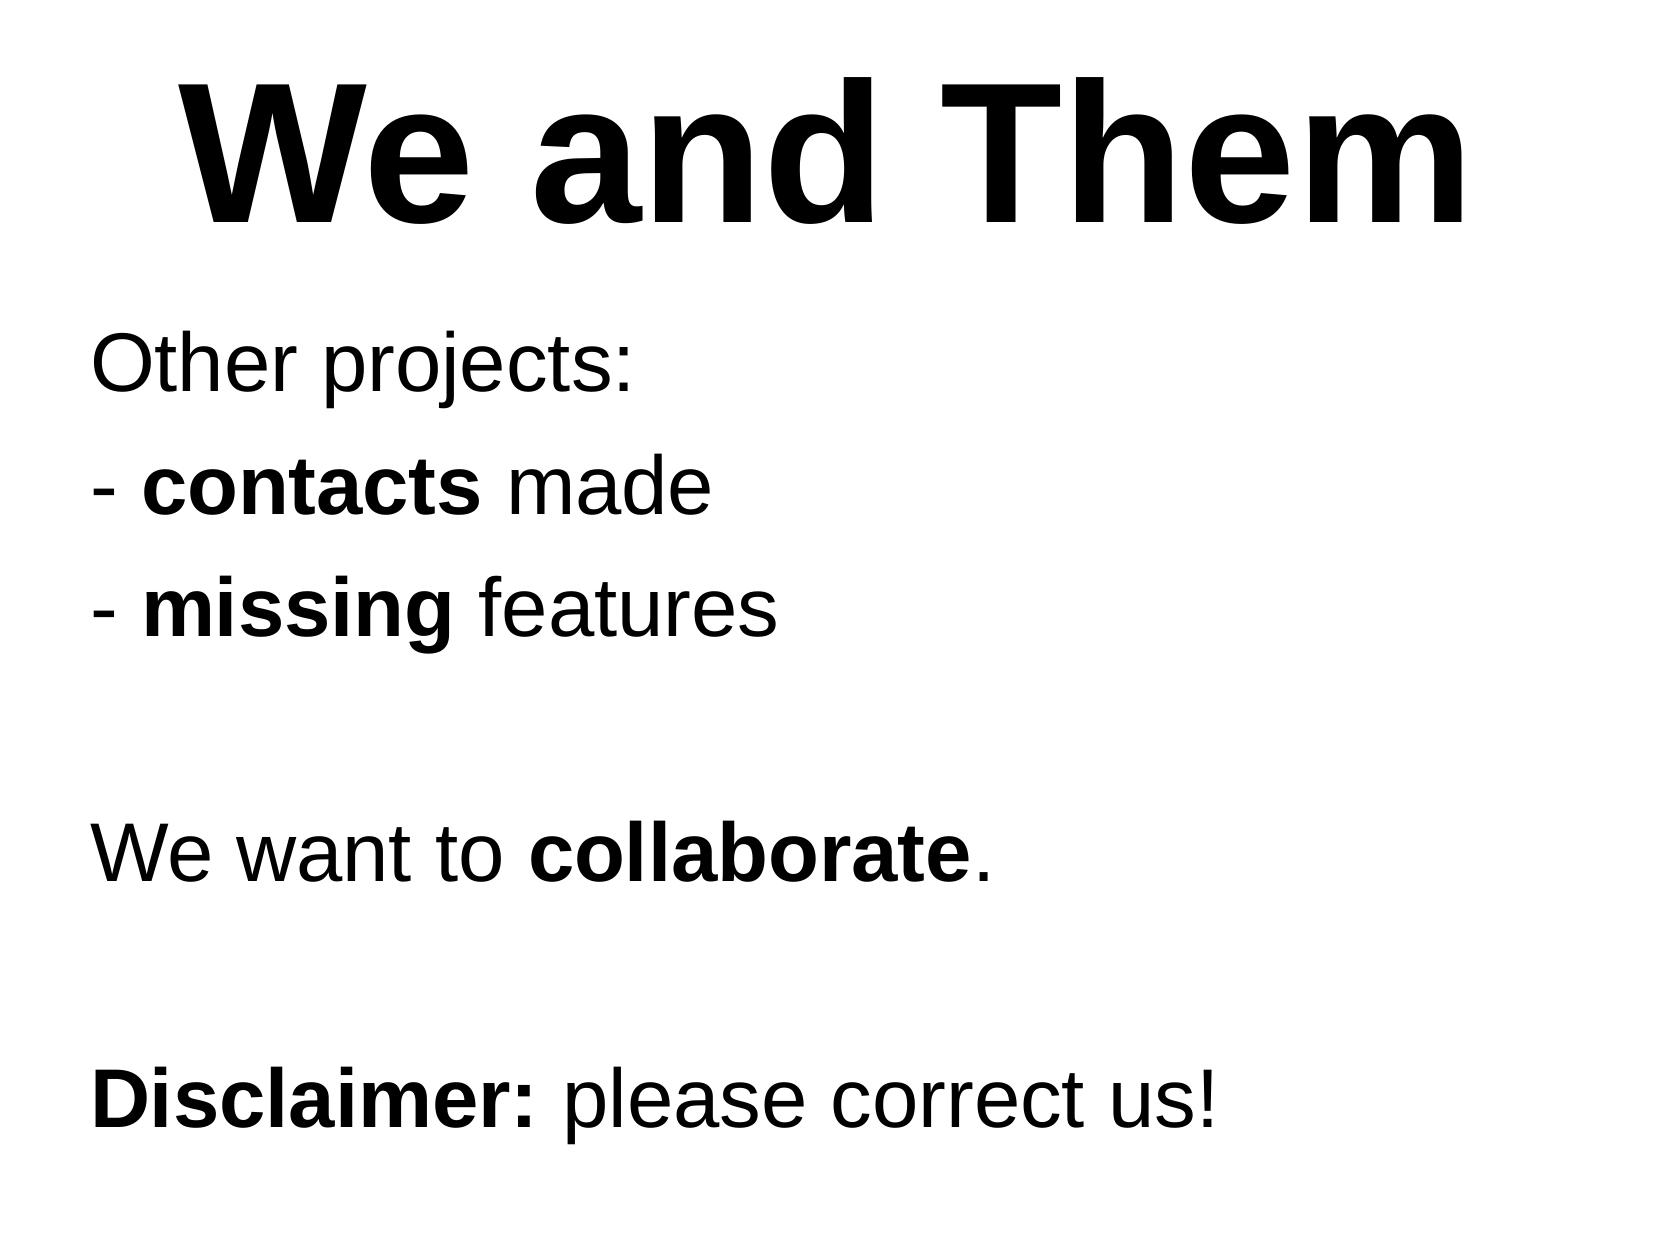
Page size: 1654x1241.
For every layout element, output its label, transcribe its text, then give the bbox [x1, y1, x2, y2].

title We and Them [82, 41, 1571, 265]
list Other projects: - contacts made - missing features We want to collaborate. Disclaimer: please correct us! [89, 316, 1546, 1201]
